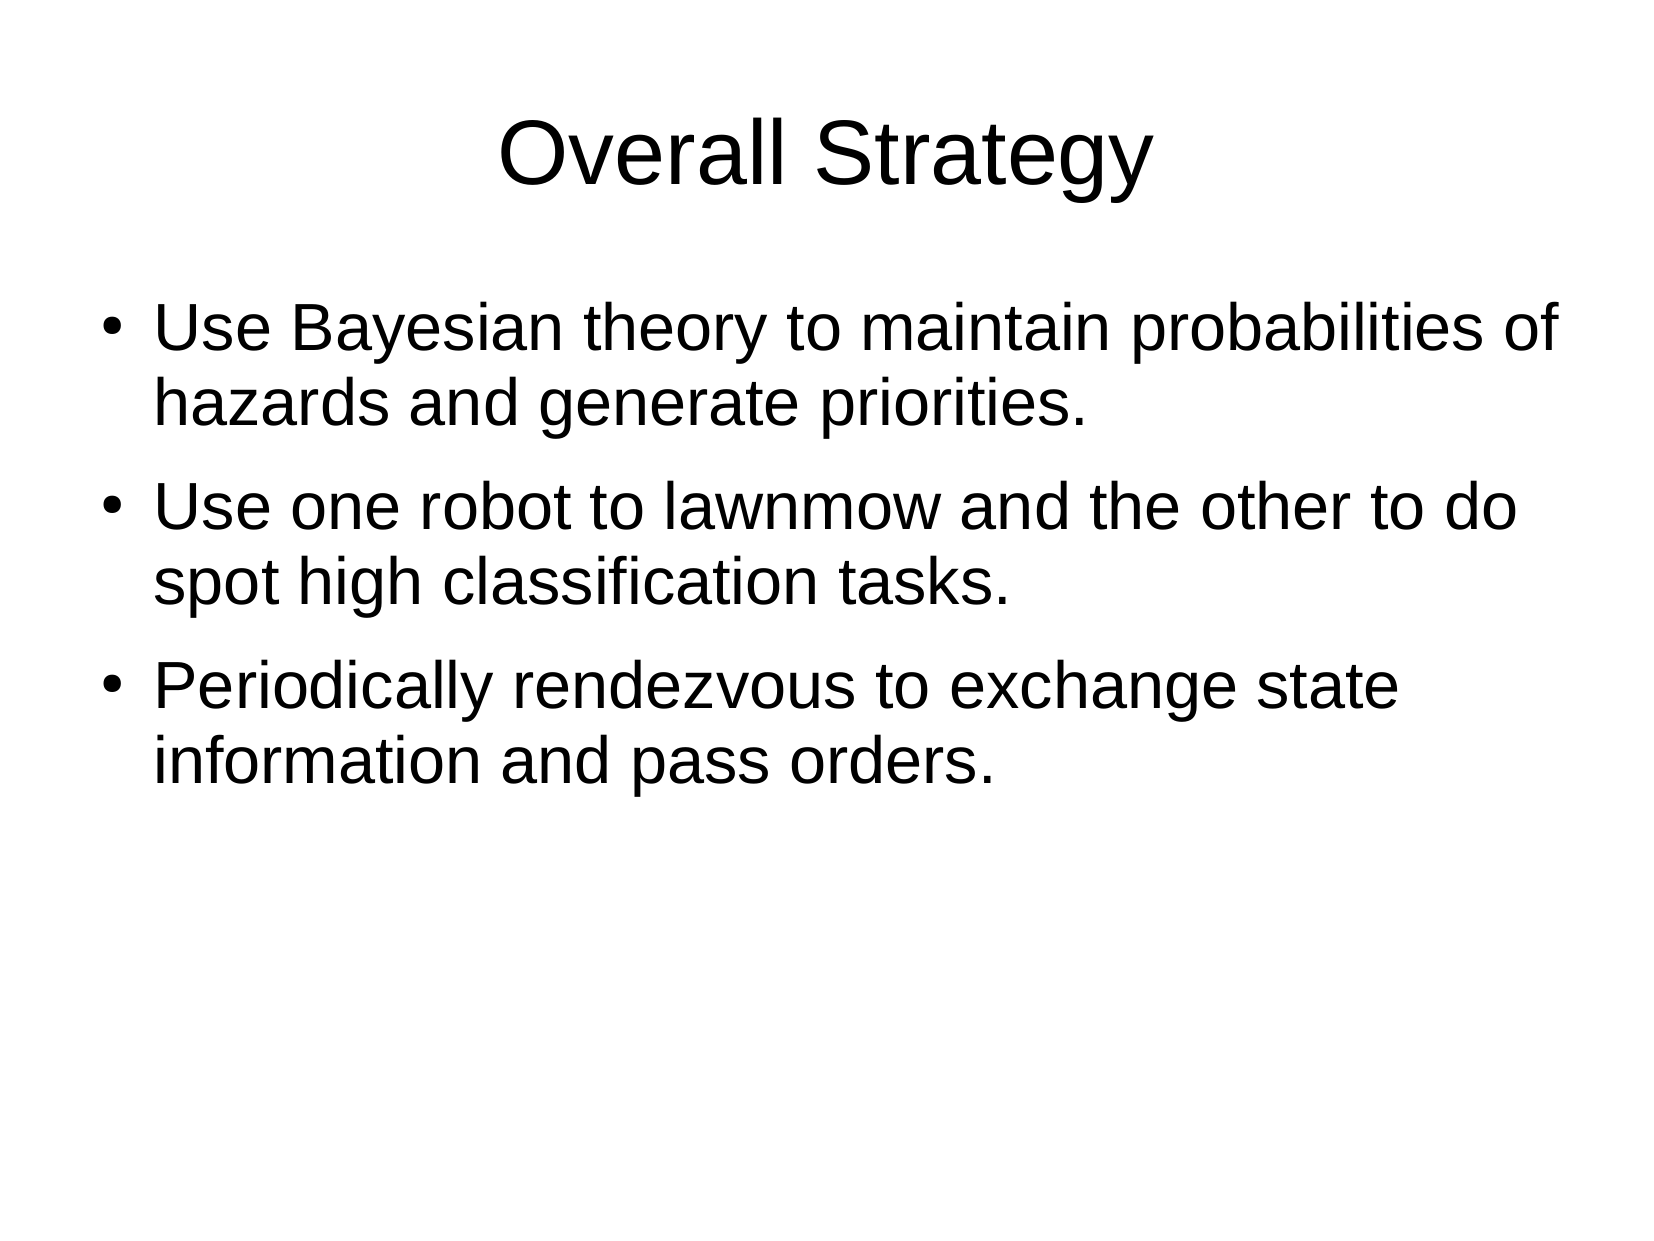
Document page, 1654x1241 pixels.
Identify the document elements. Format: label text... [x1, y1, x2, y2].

title Overall Strategy [82, 56, 1571, 250]
list Use Bayesian theory to maintain probabilities of hazards and generate priorities. Use one robot to lawnmow and the other to do spot high classification tasks. Periodically rendezvous to exchange state information and pass orders. [82, 290, 1571, 1109]
